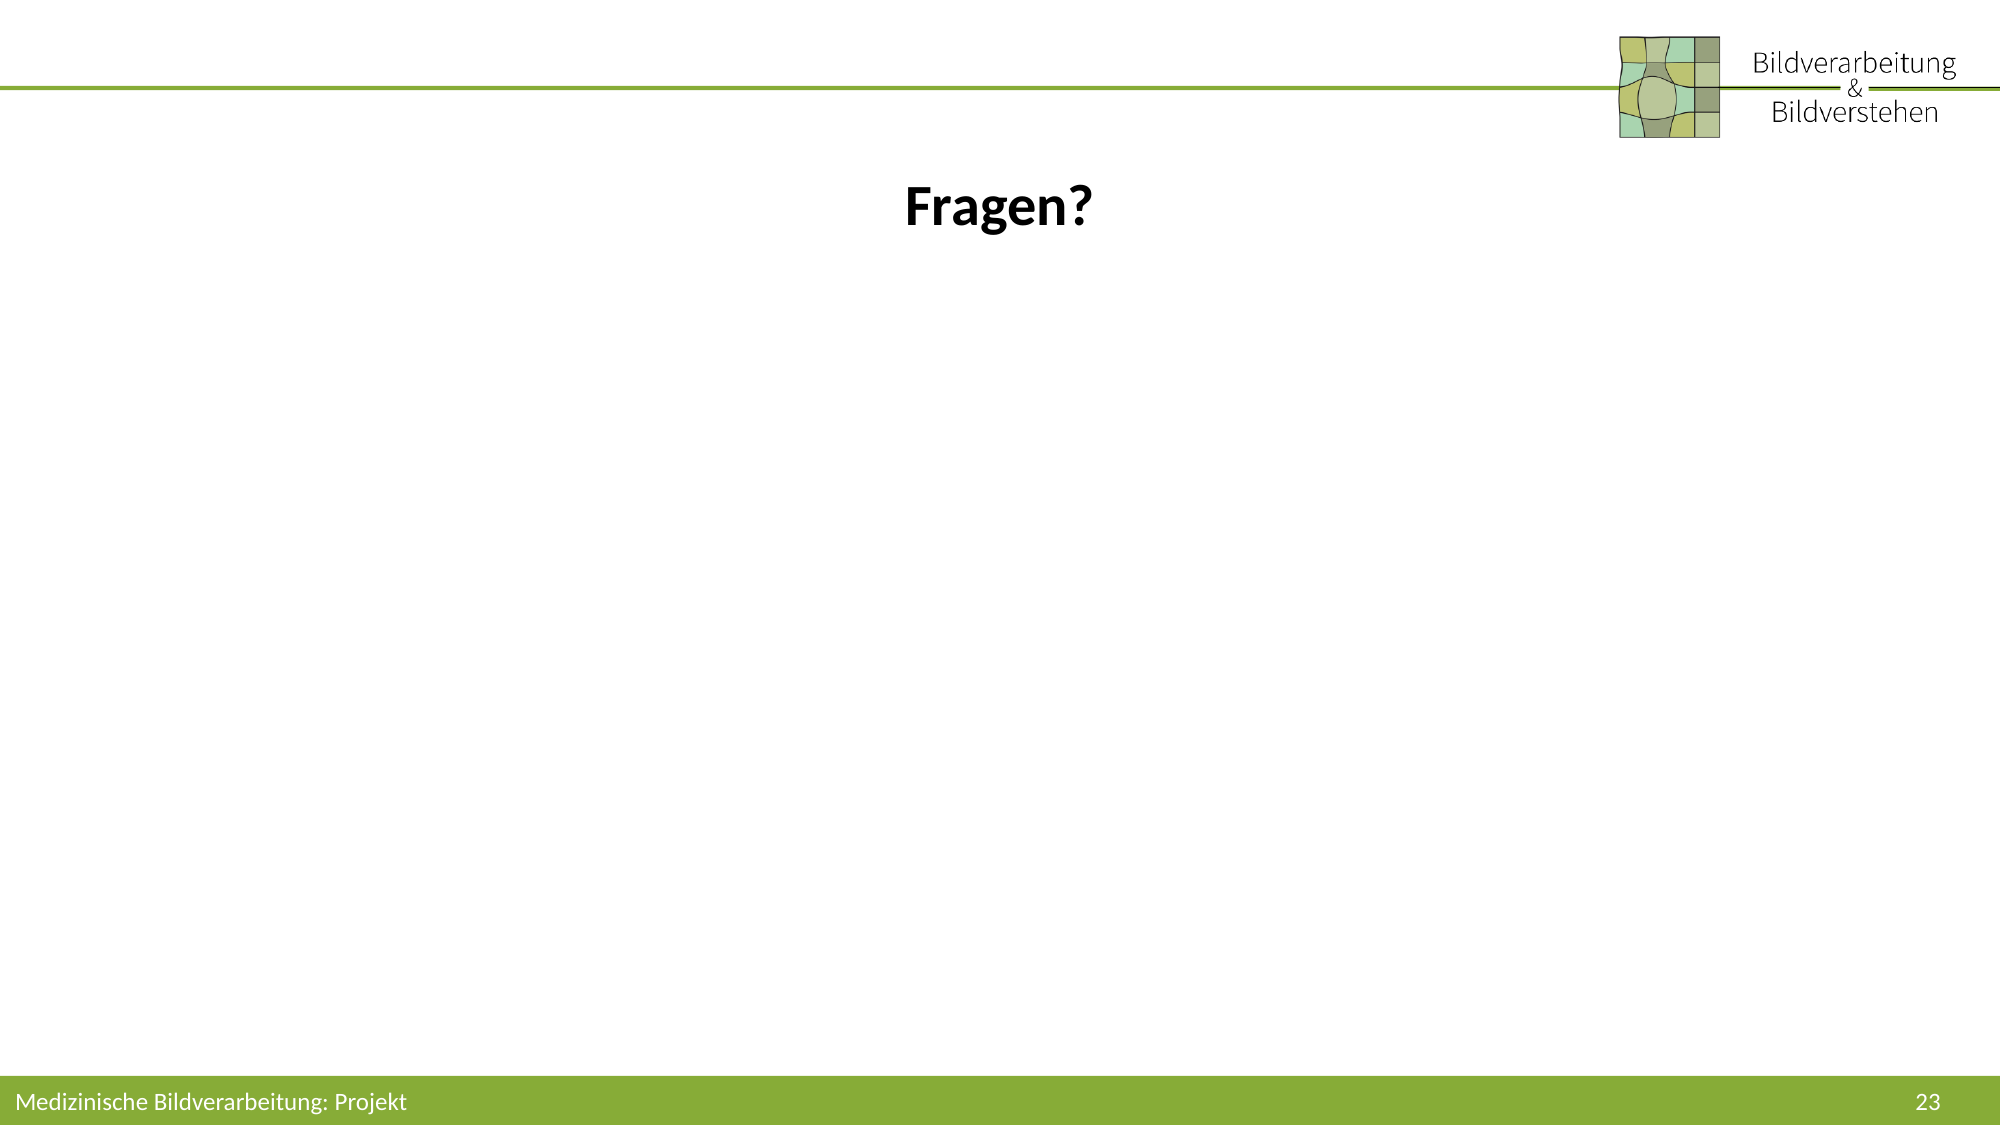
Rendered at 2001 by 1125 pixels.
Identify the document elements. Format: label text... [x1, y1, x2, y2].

footer Medizinische Bildverarbeitung: Projekt [0, 1076, 1338, 1125]
title Fragen? [137, 153, 1863, 251]
slide_number <Foliennummer> [1505, 1076, 1956, 1125]
picture [1618, 36, 2000, 138]
